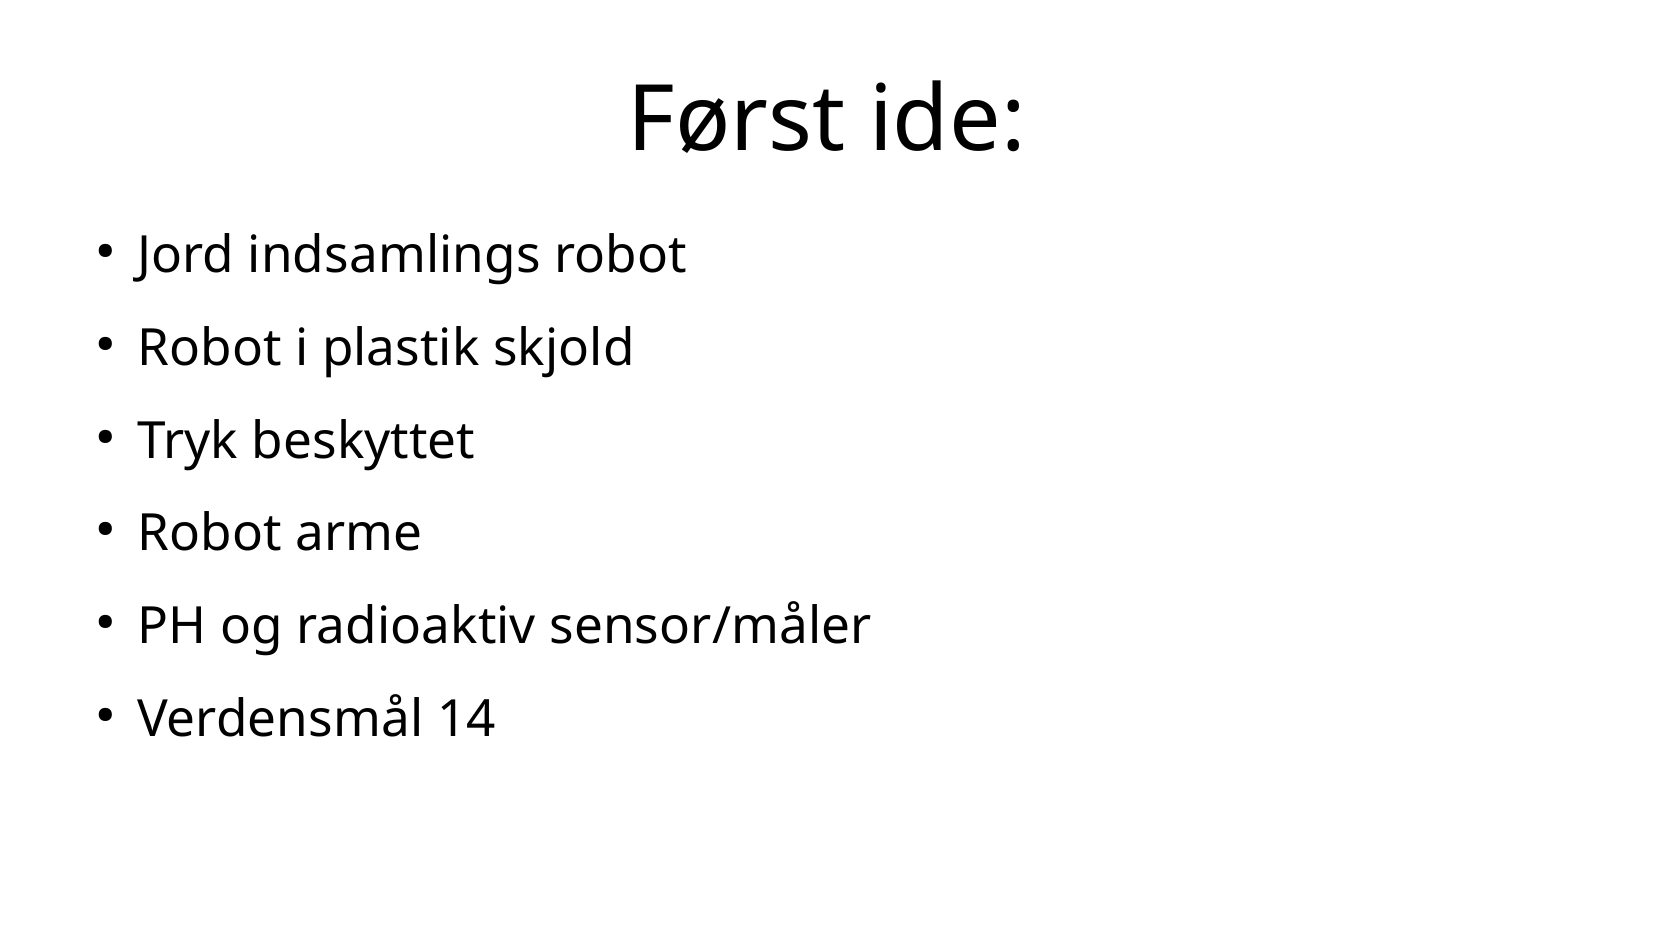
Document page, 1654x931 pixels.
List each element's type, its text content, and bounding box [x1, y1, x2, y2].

title Først ide: [82, 37, 1571, 193]
list Jord indsamlings robot Robot i plastik skjold Tryk beskyttet Robot arme PH og radioaktiv sensor/måler Verdensmål 14 [82, 217, 1571, 758]
